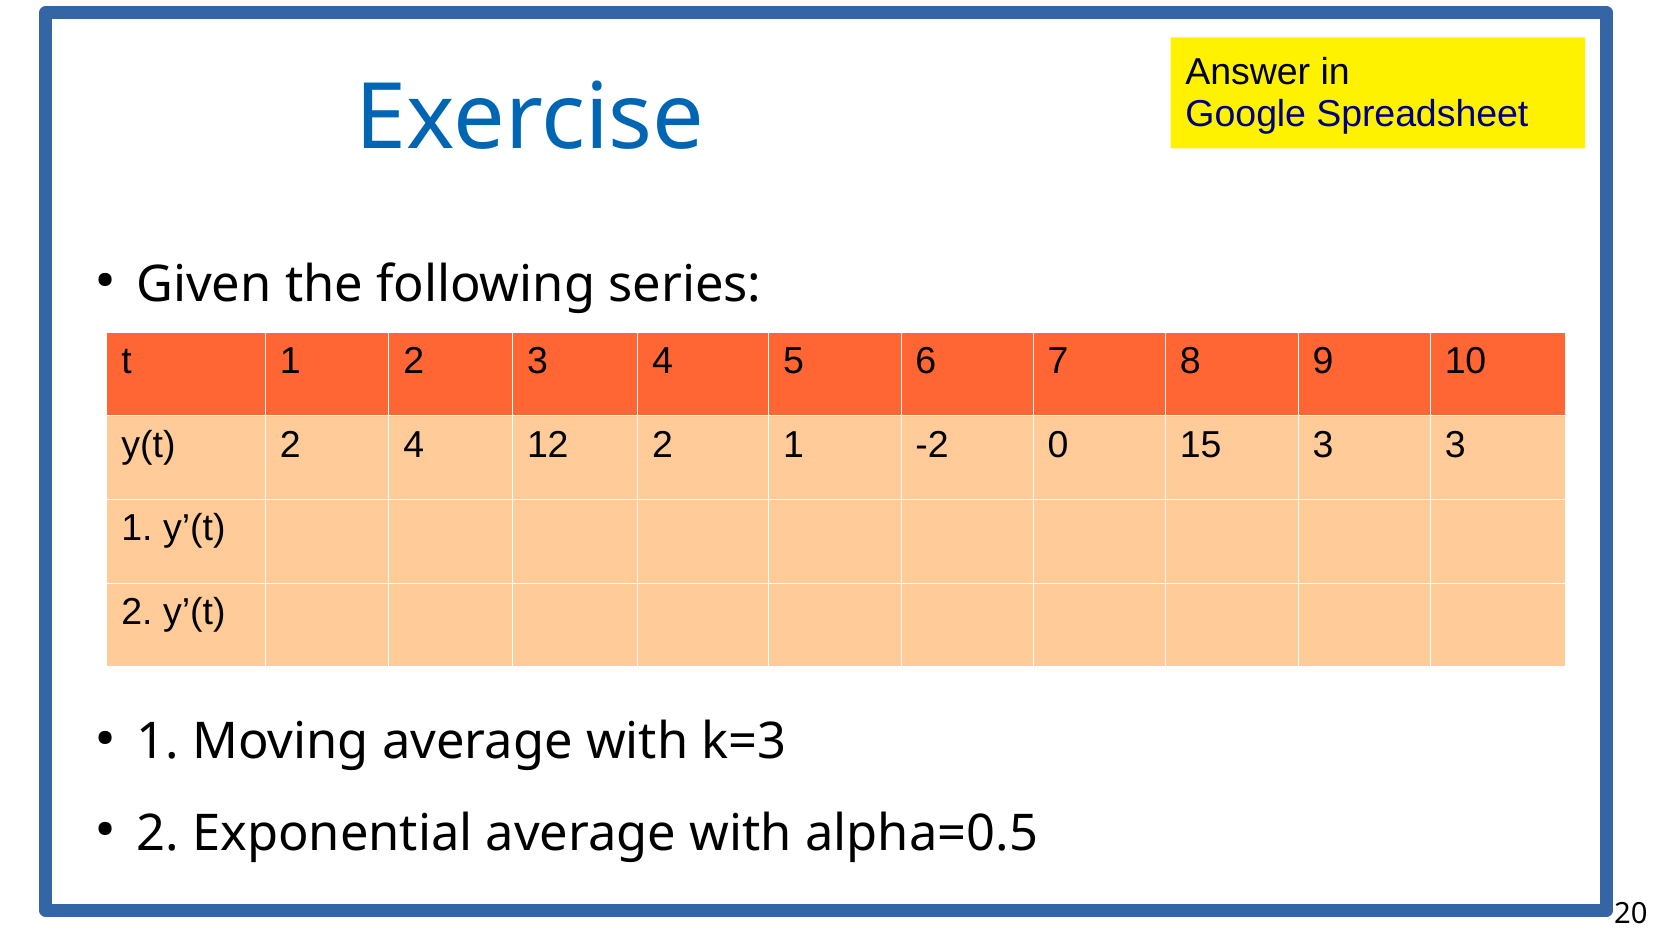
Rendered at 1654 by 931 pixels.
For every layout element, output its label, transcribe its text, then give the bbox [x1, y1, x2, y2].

text_box Answer in Google Spreadsheet [1170, 37, 1586, 149]
table_cell [769, 584, 901, 666]
table_header 5 [769, 333, 901, 415]
table_header 3 [513, 333, 637, 415]
table_cell [1034, 584, 1165, 666]
table_cell 2 [266, 416, 388, 499]
table_cell [1166, 584, 1298, 666]
table_header 4 [638, 333, 768, 415]
table_cell [1034, 500, 1165, 583]
table_cell y(t) [107, 416, 265, 499]
table_cell [769, 500, 901, 583]
table_cell [513, 584, 637, 666]
table_header 10 [1431, 333, 1565, 415]
table_header t [107, 333, 265, 415]
table_header 1 [266, 333, 388, 415]
table_cell [902, 500, 1033, 583]
table_header 7 [1034, 333, 1165, 415]
table_cell [1431, 584, 1565, 666]
table_cell 1 [769, 416, 901, 499]
table_cell -2 [902, 416, 1033, 499]
table_cell [1431, 500, 1565, 583]
table_cell [389, 500, 512, 583]
table_cell [389, 584, 512, 666]
title Exercise [82, 1, 979, 6]
table_cell [1299, 584, 1430, 666]
table_cell 2 [638, 416, 768, 499]
table_cell [902, 584, 1033, 666]
table_cell 3 [1299, 416, 1430, 499]
table_cell 0 [1034, 416, 1165, 499]
table_cell 15 [1166, 416, 1298, 499]
table_cell [638, 584, 768, 666]
table_header 9 [1299, 333, 1430, 415]
table_cell 3 [1431, 416, 1565, 499]
list Given the following series: 1. Moving average with k=3 2. Exponential average with alpha=0.5 [82, 247, 1571, 867]
table_cell 2. y’(t) [107, 584, 265, 666]
table_cell [266, 584, 388, 666]
table_cell 1. y’(t) [107, 500, 265, 583]
title Exercise [82, 19, 979, 226]
table_header 8 [1166, 333, 1298, 415]
table_cell [1166, 500, 1298, 583]
table_cell [266, 500, 388, 583]
table_cell 4 [389, 416, 512, 499]
table_cell [1299, 500, 1430, 583]
table_header 2 [389, 333, 512, 415]
table_cell 12 [513, 416, 637, 499]
table_cell [638, 500, 768, 583]
table_header 6 [902, 333, 1033, 415]
table_cell [513, 500, 637, 583]
